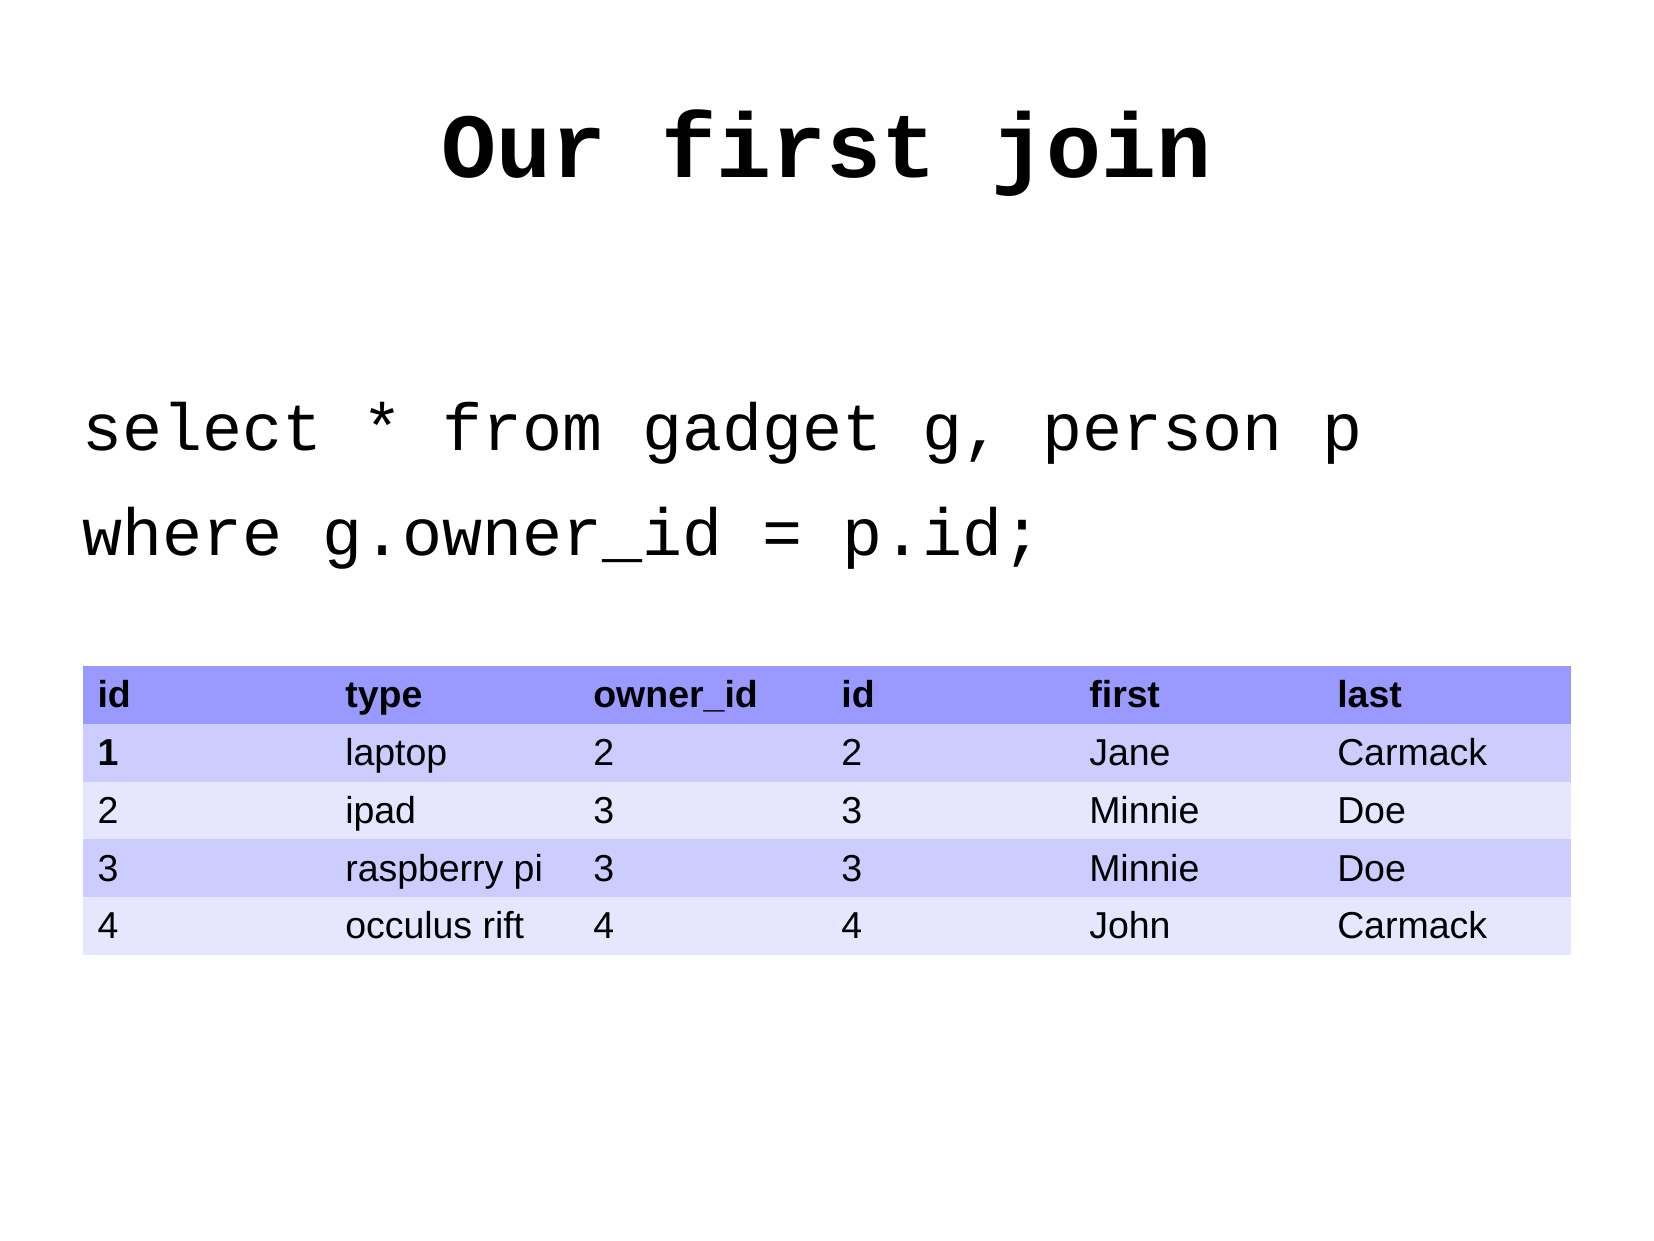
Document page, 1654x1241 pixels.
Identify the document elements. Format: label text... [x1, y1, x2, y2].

table_cell 4 [579, 897, 827, 955]
table_header owner_id [579, 666, 827, 724]
table_cell ipad [331, 782, 579, 839]
table_header first [1075, 666, 1323, 724]
table_cell 4 [827, 897, 1075, 955]
table_cell raspberry pi [331, 839, 579, 897]
table_cell 2 [827, 724, 1075, 782]
table_cell 3 [827, 839, 1075, 897]
table_cell 1 [83, 724, 331, 782]
table_cell 3 [579, 839, 827, 897]
table_cell 2 [579, 724, 827, 782]
table_cell Minnie [1075, 782, 1323, 839]
table_cell 3 [579, 782, 827, 839]
list select * from gadget g, person p where g.owner_id = p.id; [82, 290, 1571, 634]
table_cell Doe [1323, 782, 1571, 839]
table_cell Jane [1075, 724, 1323, 782]
table_cell occulus rift [331, 897, 579, 955]
table_cell John [1075, 897, 1323, 955]
table_cell Carmack [1323, 897, 1571, 955]
table_cell Minnie [1075, 839, 1323, 897]
table_cell Doe [1323, 839, 1571, 897]
table_header type [331, 666, 579, 724]
table_cell 2 [83, 782, 331, 839]
table_cell 3 [83, 839, 331, 897]
table_cell Carmack [1323, 724, 1571, 782]
table_header last [1323, 666, 1571, 724]
table_cell 4 [83, 897, 331, 955]
table_header id [83, 666, 331, 724]
title Our first join [82, 49, 1571, 257]
table_cell 3 [827, 782, 1075, 839]
table_header id [827, 666, 1075, 724]
table_cell laptop [331, 724, 579, 782]
